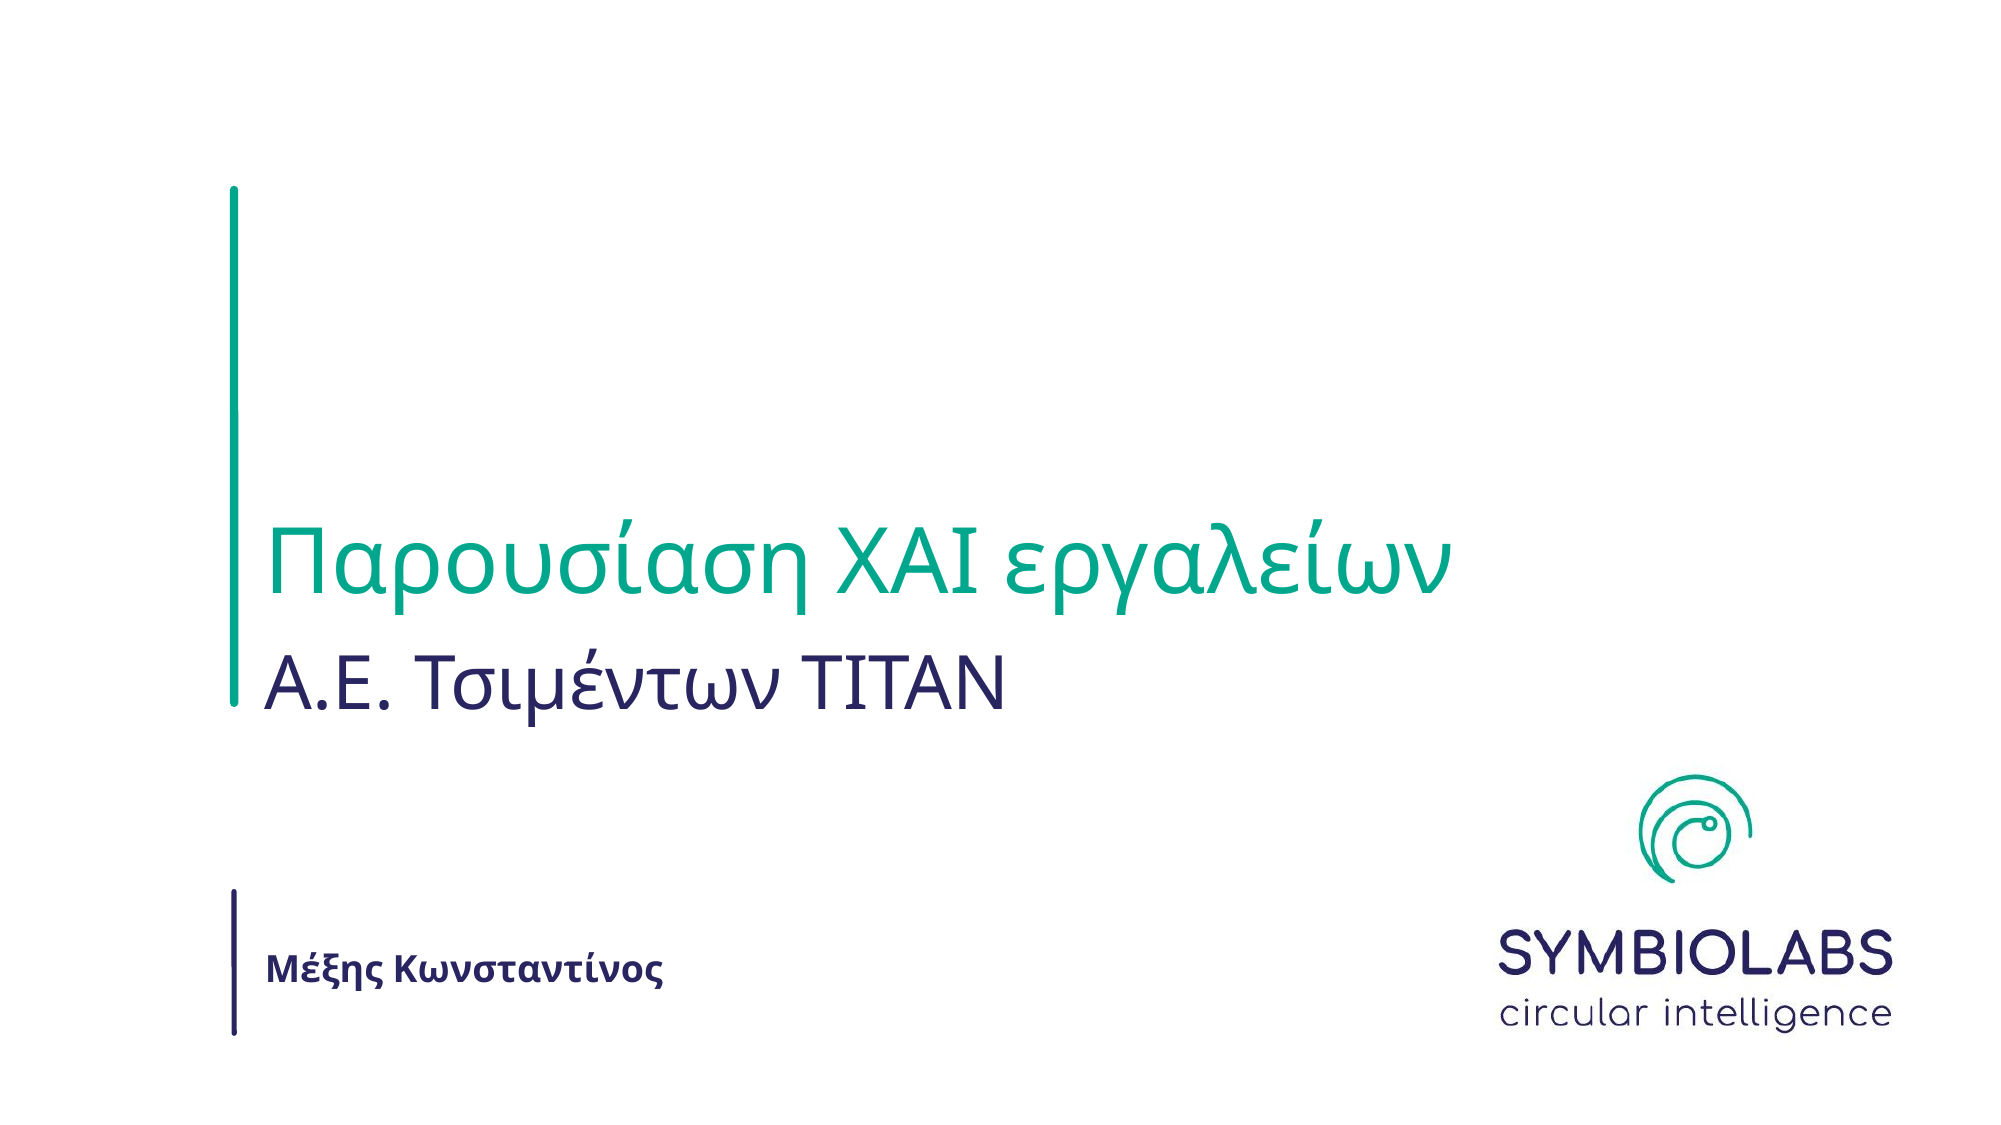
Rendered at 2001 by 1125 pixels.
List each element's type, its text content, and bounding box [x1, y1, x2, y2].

picture [1433, 720, 1957, 1087]
text_box Μέξης Κωνσταντίνος [249, 937, 887, 1043]
subtitle Α.Ε. Τσιμέντων ΤΙΤΑΝ [249, 636, 1750, 743]
title Παρουσίαση XAI εργαλείων [249, 171, 1913, 621]
